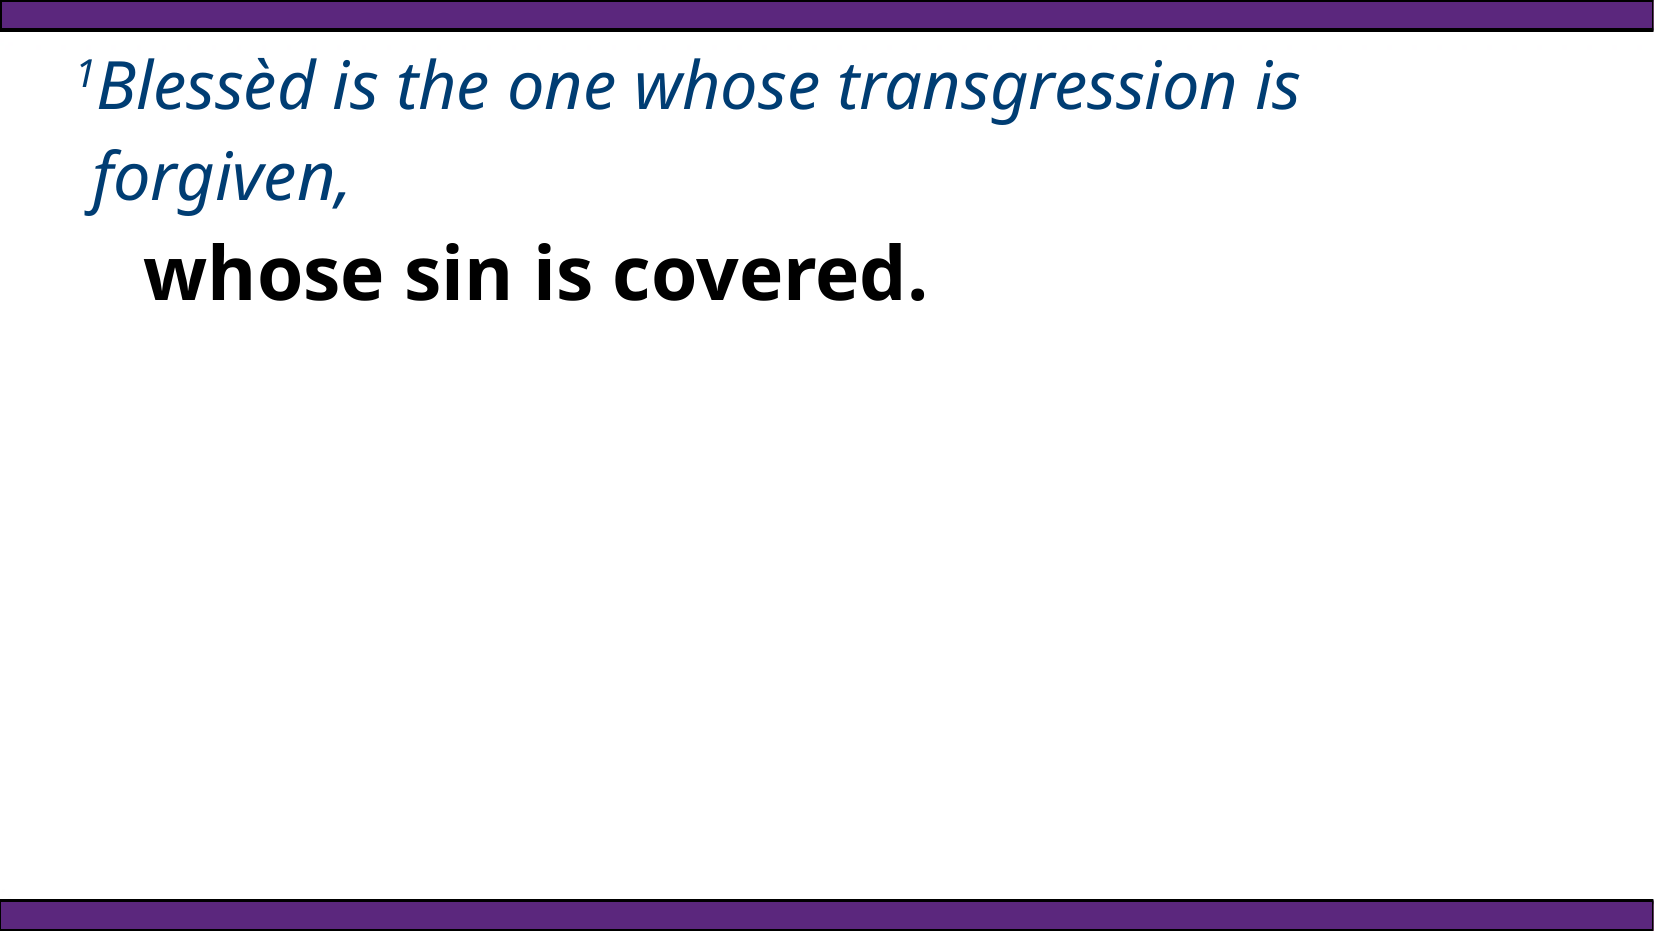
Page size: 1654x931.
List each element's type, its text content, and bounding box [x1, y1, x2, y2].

picture [0, 31, 1654, 900]
text_box 1Blessèd is the one whose transgression is forgiven, whose sin is covered. [60, 30, 1591, 324]
text_box [0, 900, 1654, 931]
text_box [0, 0, 1654, 31]
